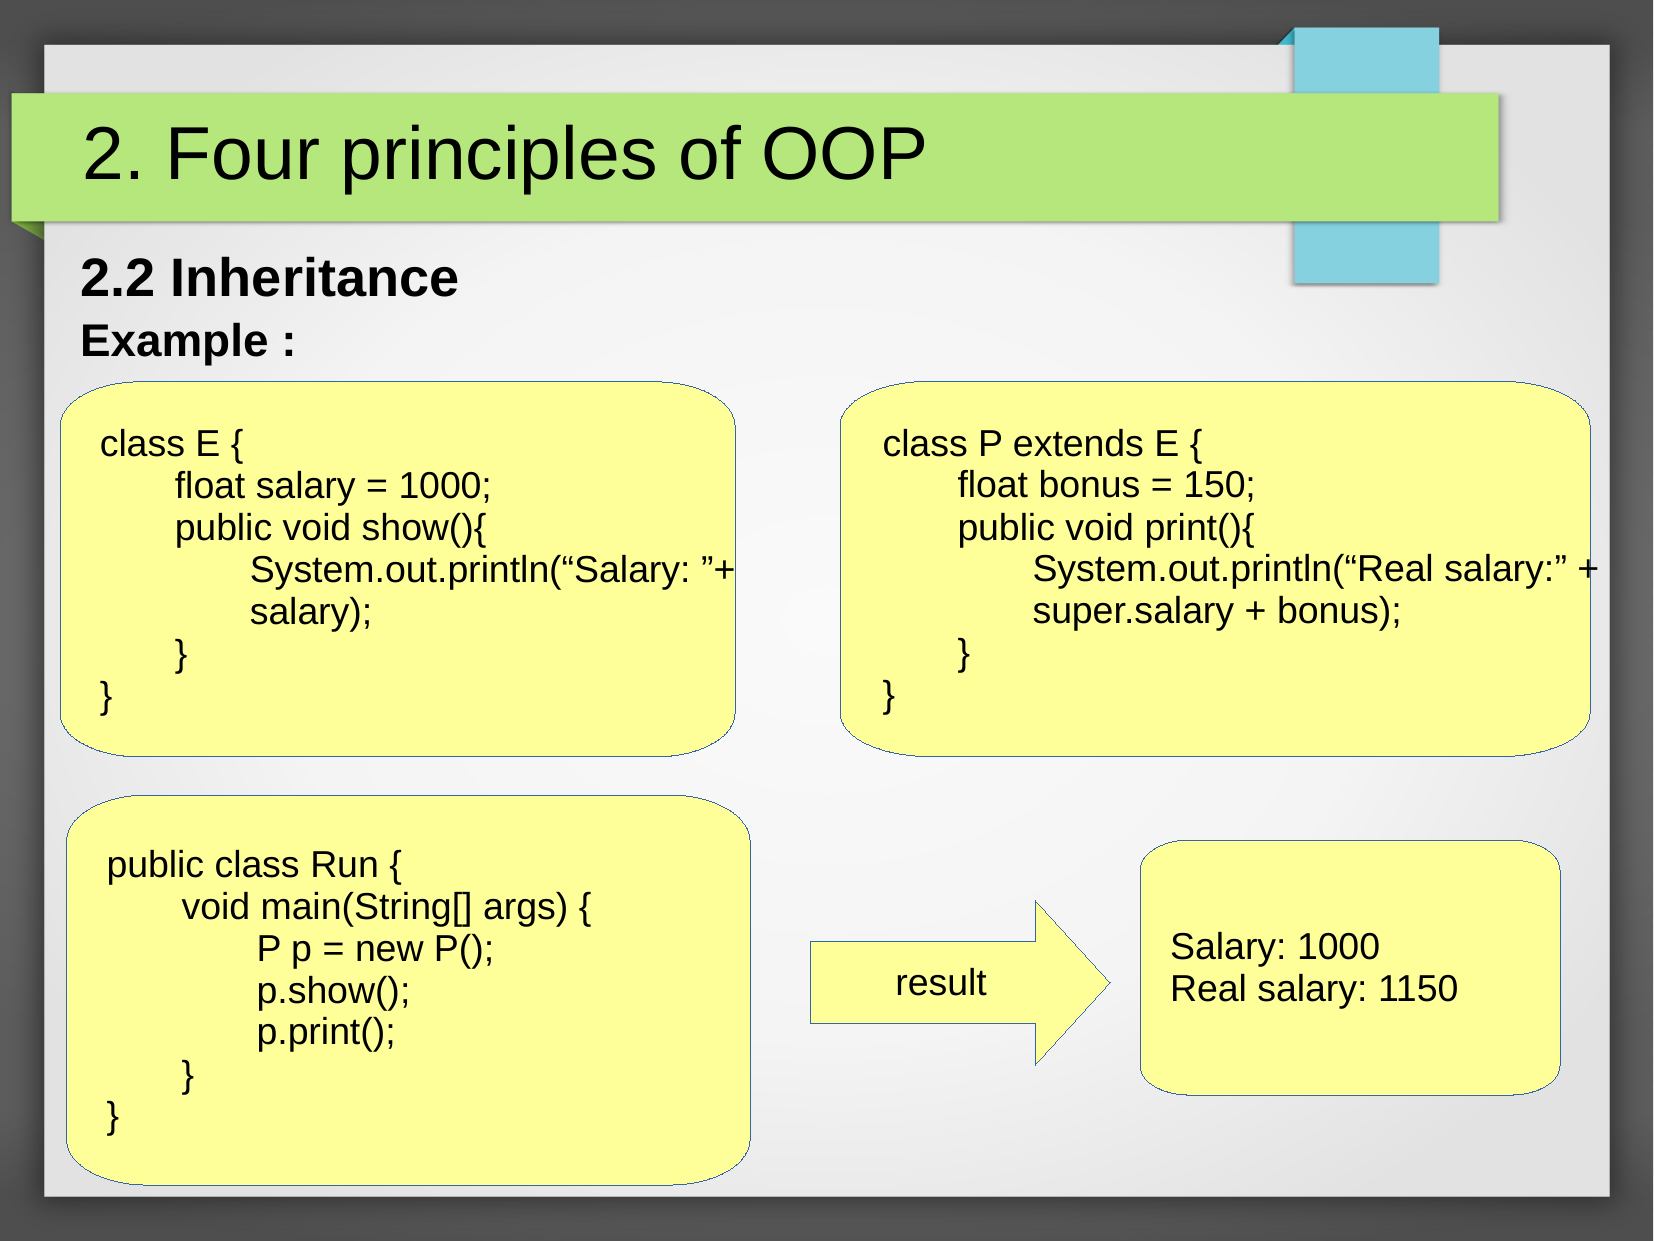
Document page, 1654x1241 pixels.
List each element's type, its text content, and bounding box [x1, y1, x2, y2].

picture [0, 0, 1654, 1241]
text_box 2.2 Inheritance [30, 239, 476, 316]
text_box class E { float salary = 1000; public void show(){ System.out.println(“Salary: ”+ salary); } } [60, 381, 736, 757]
title 2. Four principles of OOP [82, 94, 1264, 213]
text_box result [810, 900, 1111, 1066]
text_box class P extends E { float bonus = 150; public void print(){ System.out.println(“Real salary:” + super.salary + bonus); } } [840, 381, 1591, 757]
text_box public class Run { void main(String[] args) { P p = new P(); p.show(); p.print(); } } [66, 795, 751, 1186]
text_box Salary: 1000 Real salary: 1150 [1140, 840, 1561, 1096]
text_box Example : [15, 299, 461, 376]
